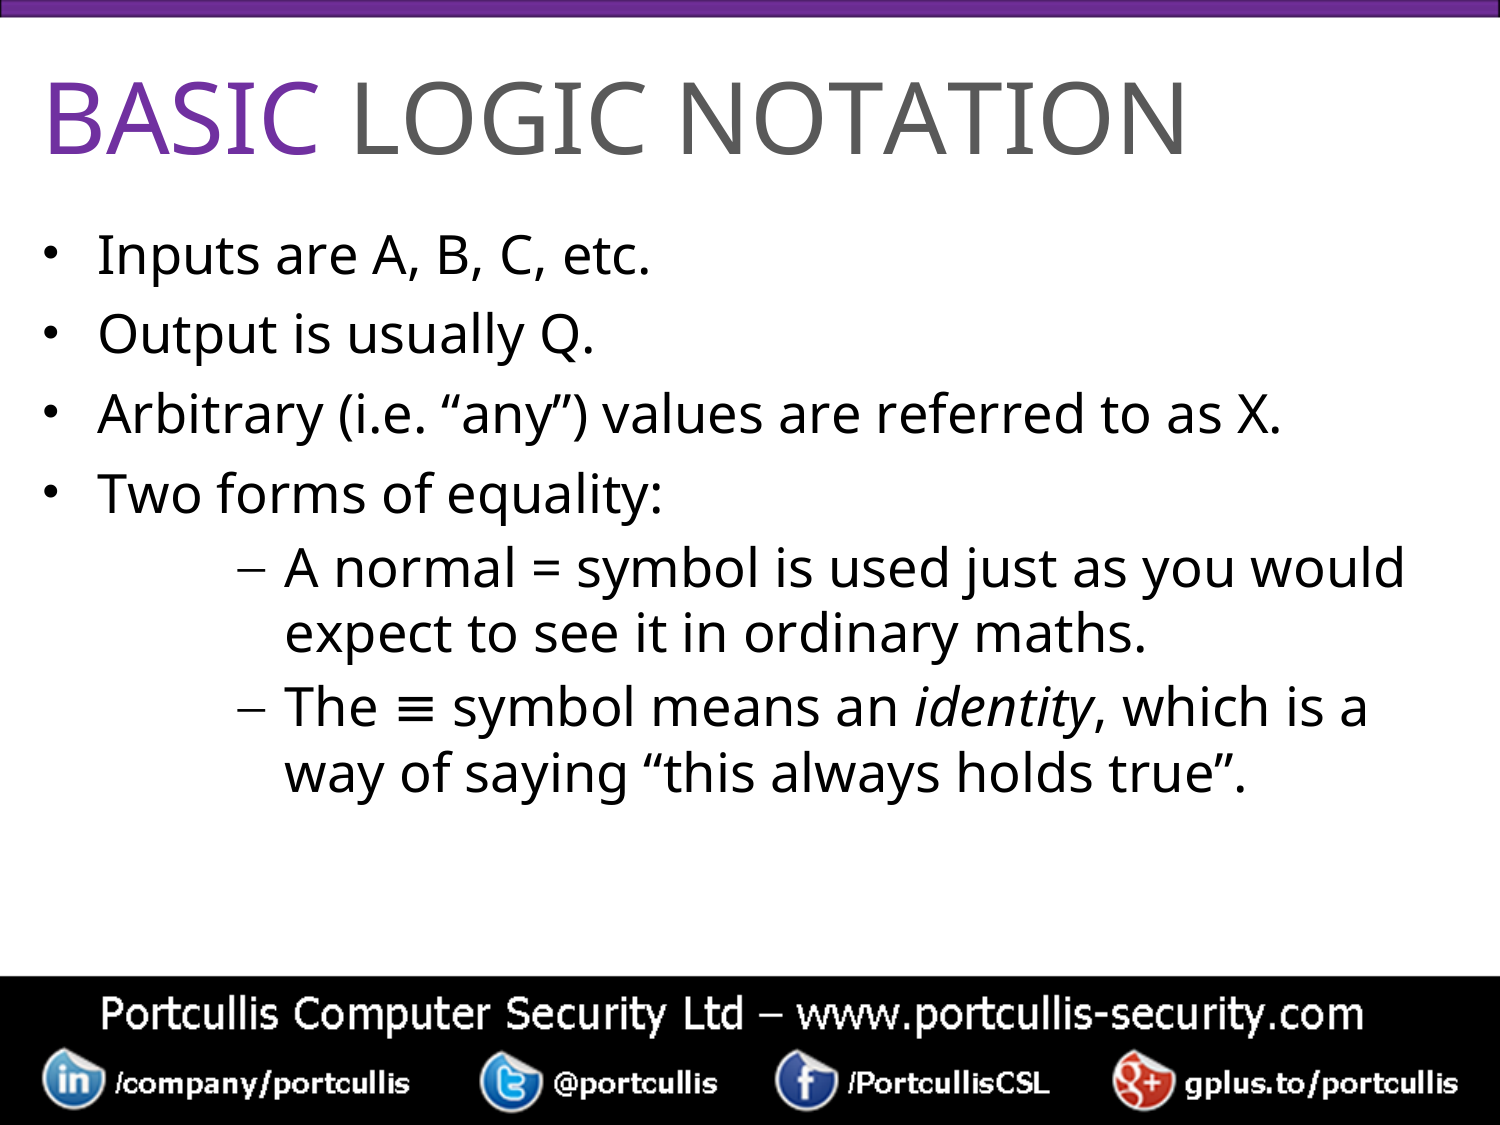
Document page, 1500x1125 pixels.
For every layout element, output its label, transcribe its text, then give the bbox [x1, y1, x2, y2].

list Inputs are A, B, C, etc. Output is usually Q. Arbitrary (i.e. “any”) values are referred to as X. Two forms of equality: A normal = symbol is used just as you would expect to see it in ordinary maths. The ≡ symbol means an identity, which is a way of saying “this always holds true”. [41, 219, 1428, 965]
title BASIC LOGIC NOTATION [41, 42, 1434, 202]
picture [0, 0, 1500, 1125]
